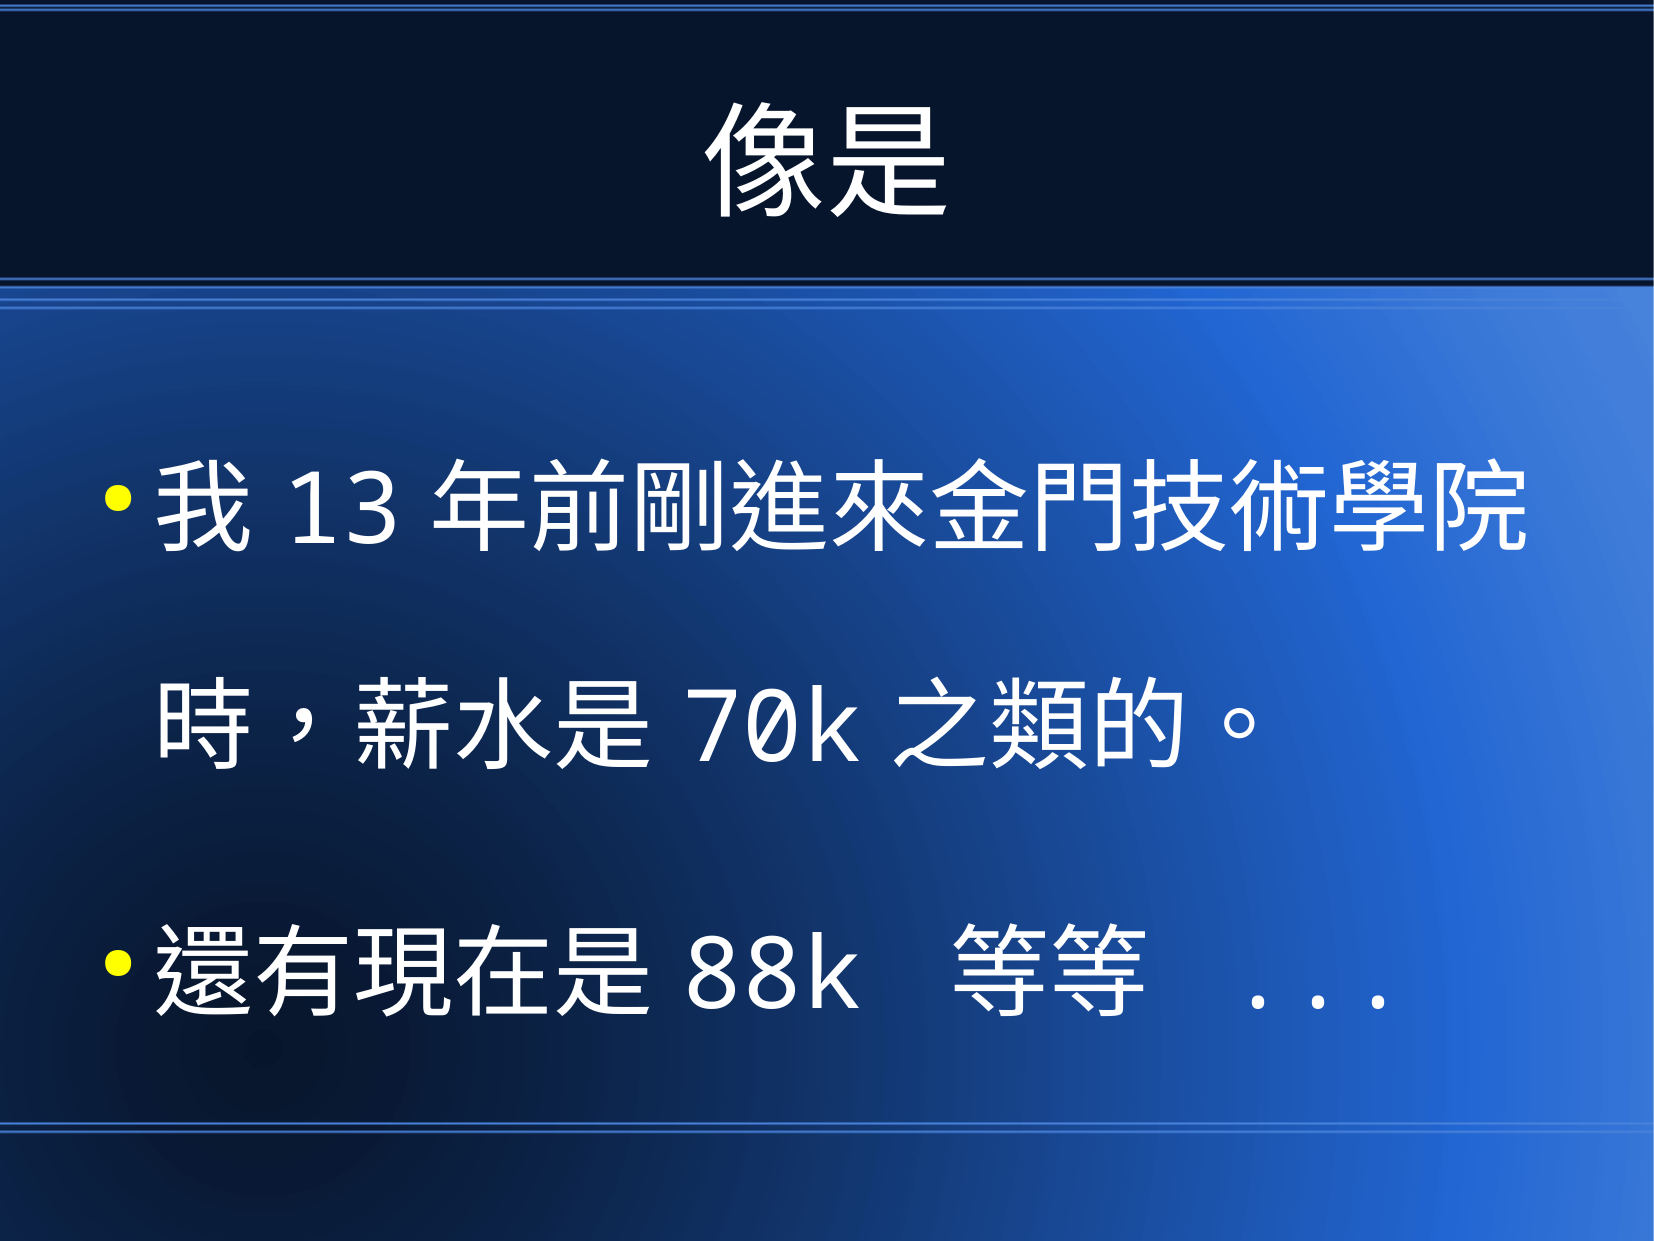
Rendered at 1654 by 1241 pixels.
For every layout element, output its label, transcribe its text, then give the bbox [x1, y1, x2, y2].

title 像是 [82, 49, 1571, 257]
picture [0, 0, 1654, 1241]
list 我13年前剛進來金門技術學院時，薪水是70k之類的。 還有現在是88k 等等 ... [82, 355, 1571, 1241]
